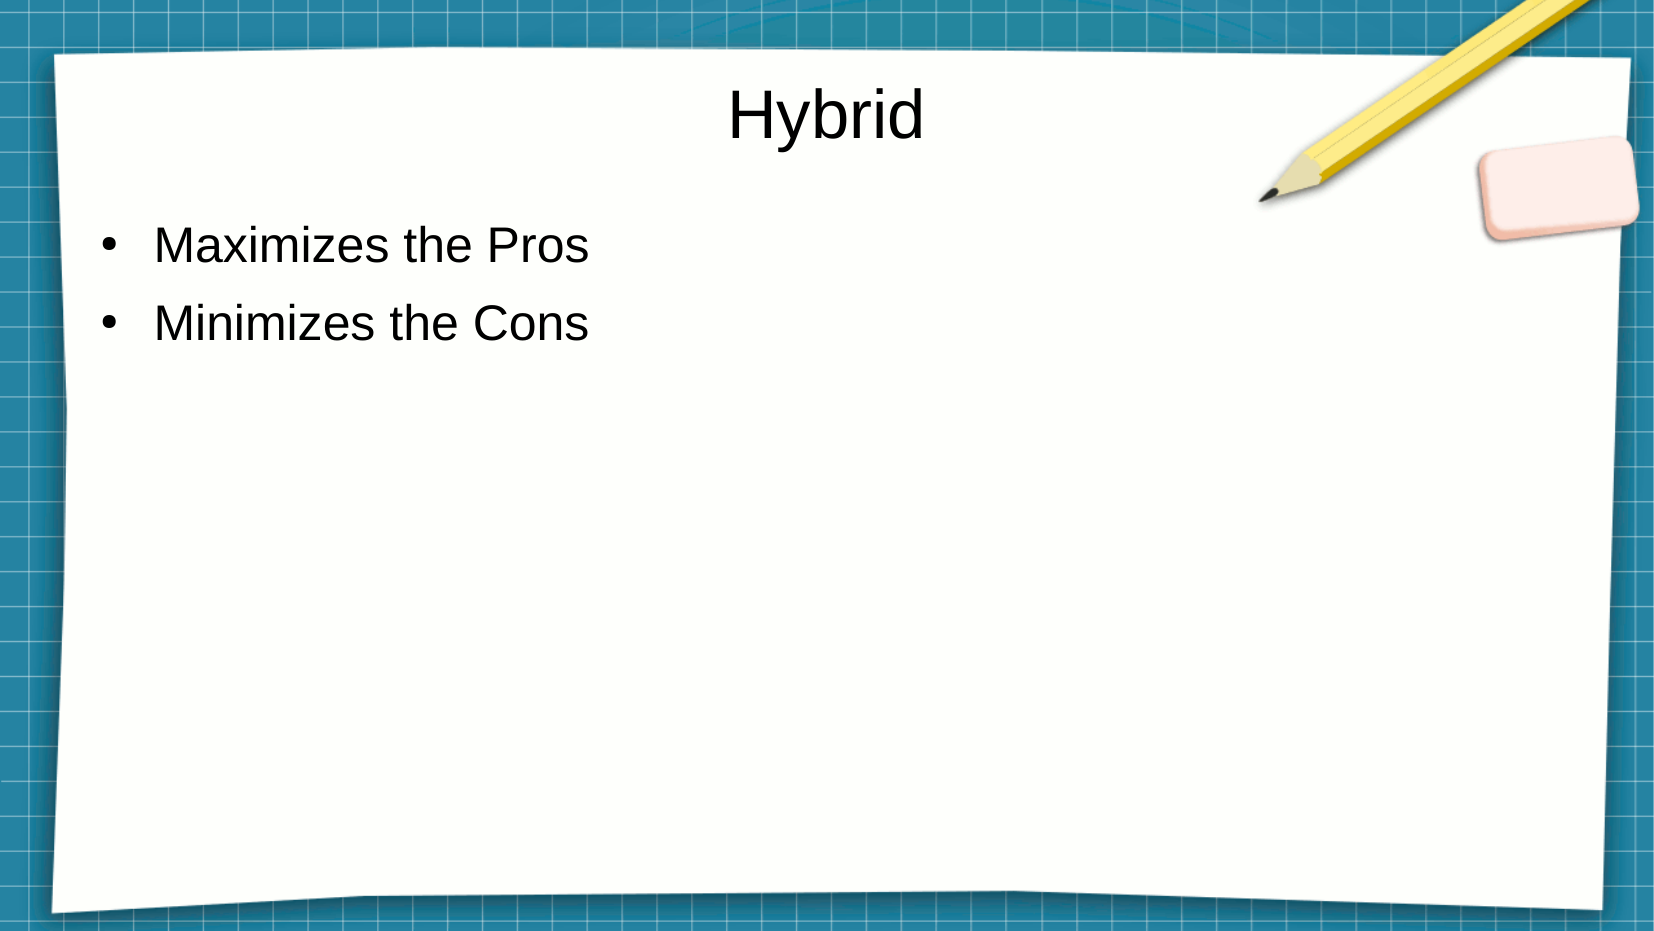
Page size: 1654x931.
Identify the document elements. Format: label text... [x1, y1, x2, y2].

list Maximizes the Pros Minimizes the Cons [82, 217, 1571, 758]
title Hybrid [82, 37, 1571, 193]
picture [0, 0, 1654, 931]
